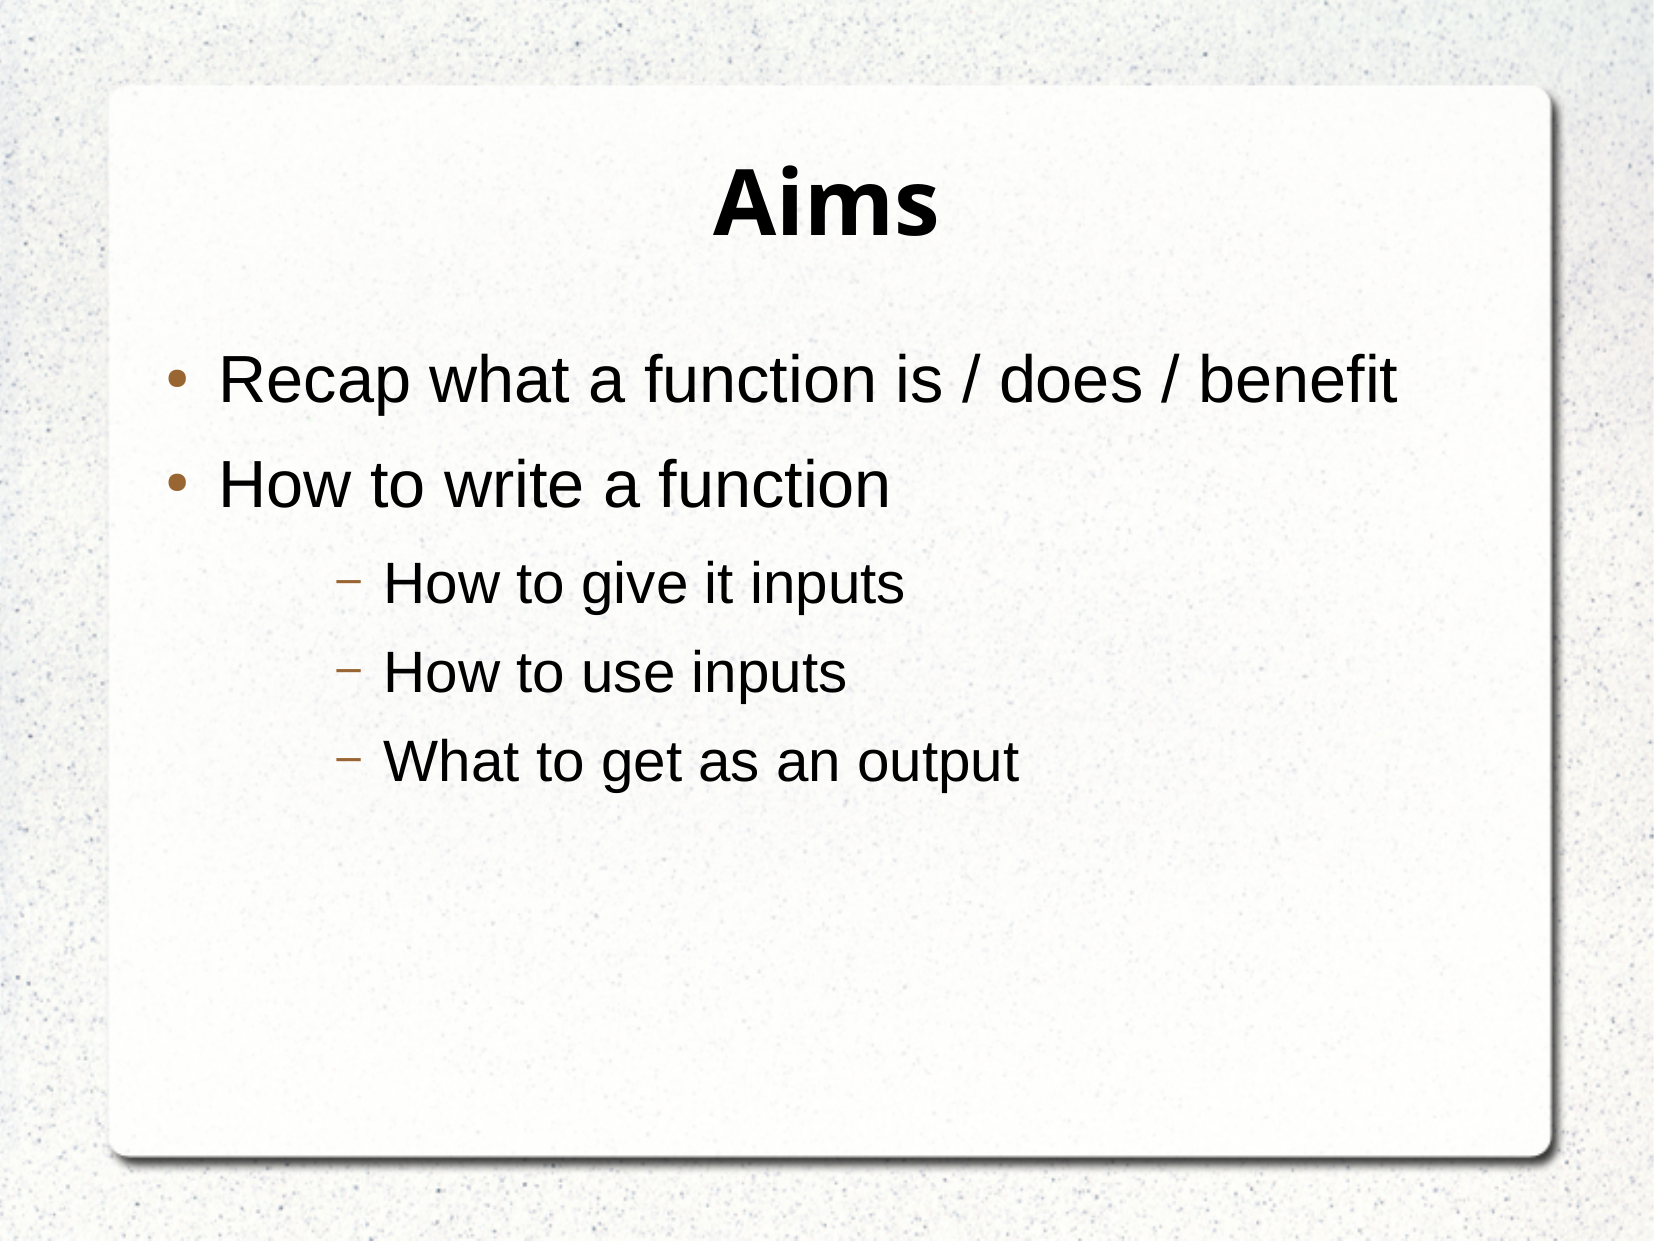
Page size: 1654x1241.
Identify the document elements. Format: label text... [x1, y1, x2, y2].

picture [0, 0, 1654, 1241]
title Aims [118, 96, 1536, 304]
list Recap what a function is / does / benefit How to write a function How to give it inputs How to use inputs What to get as an output [147, 342, 1506, 978]
